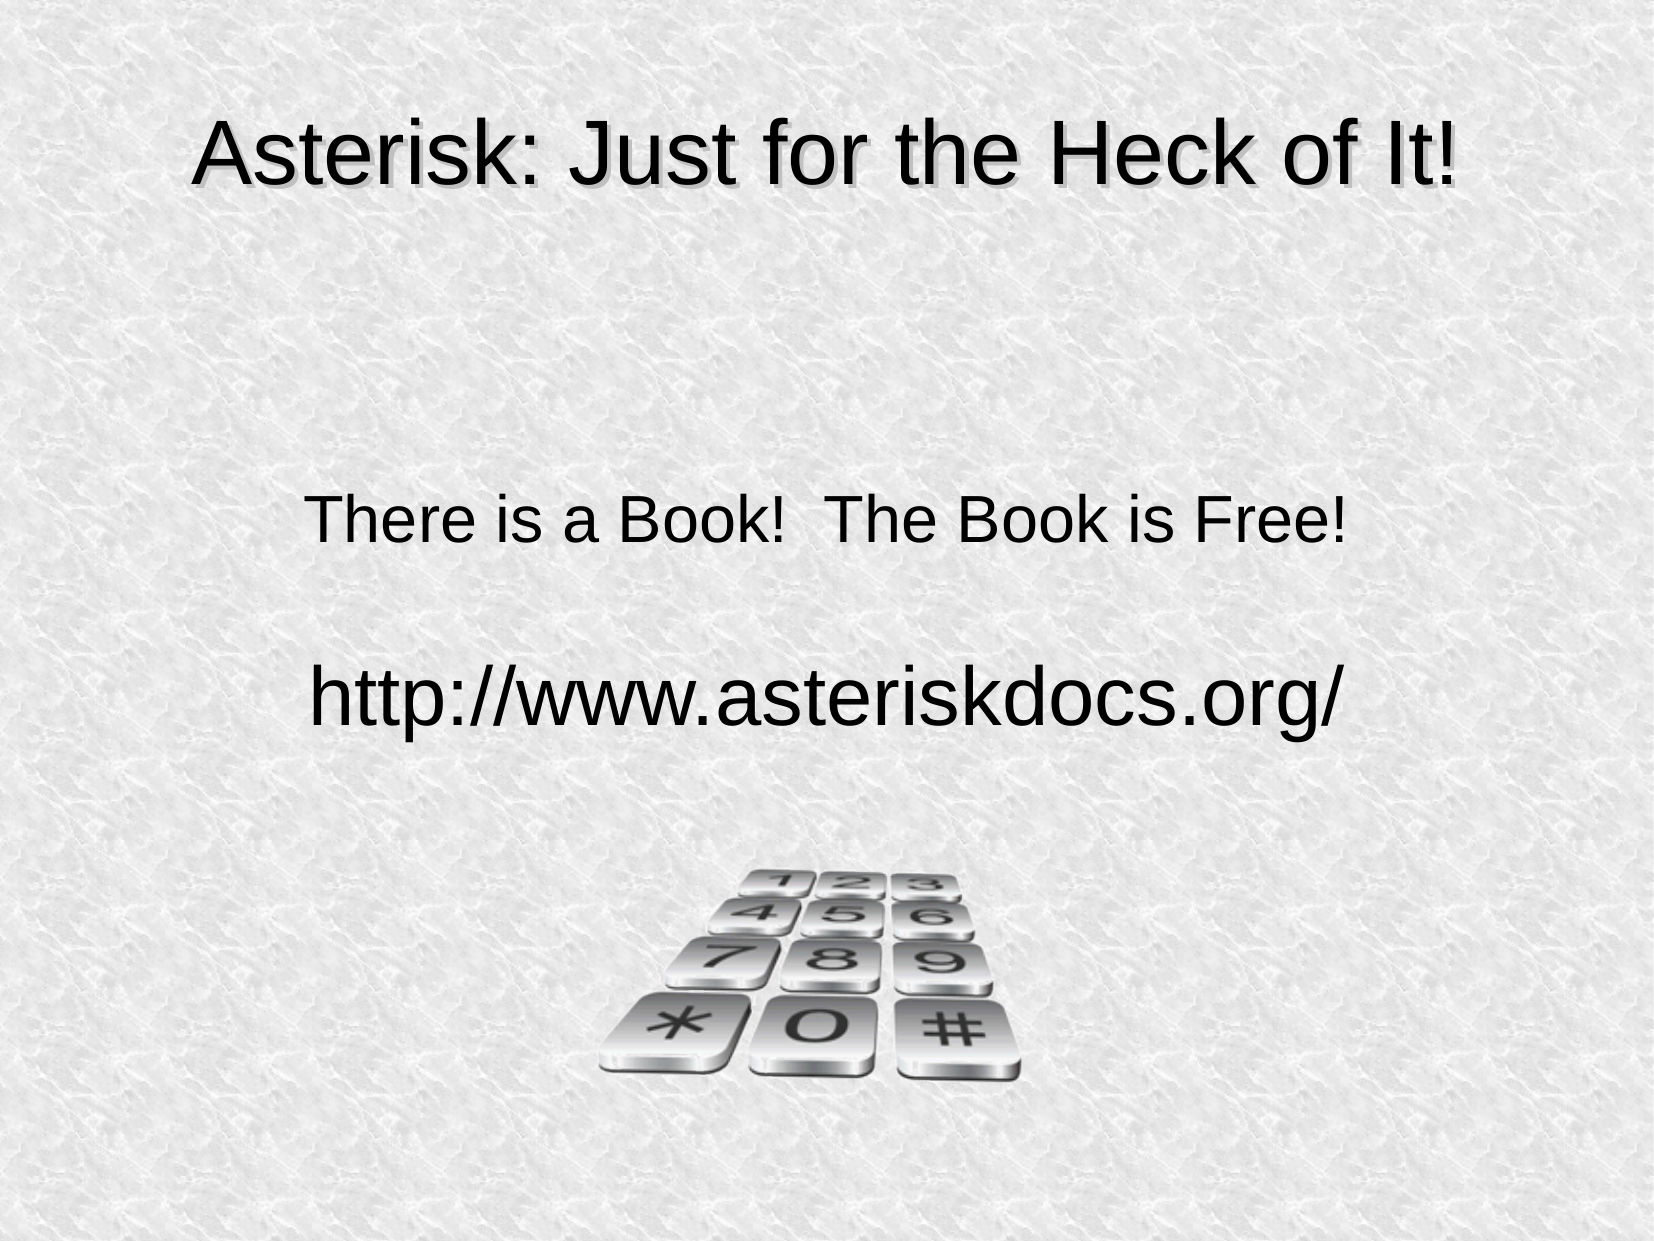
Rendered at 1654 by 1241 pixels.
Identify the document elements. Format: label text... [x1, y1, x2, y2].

picture [0, 0, 1654, 1241]
subtitle There is a Book! The Book is Free! http://www.asteriskdocs.org/ [82, 290, 1571, 1010]
title Asterisk: Just for the Heck of It! [82, 49, 1571, 257]
